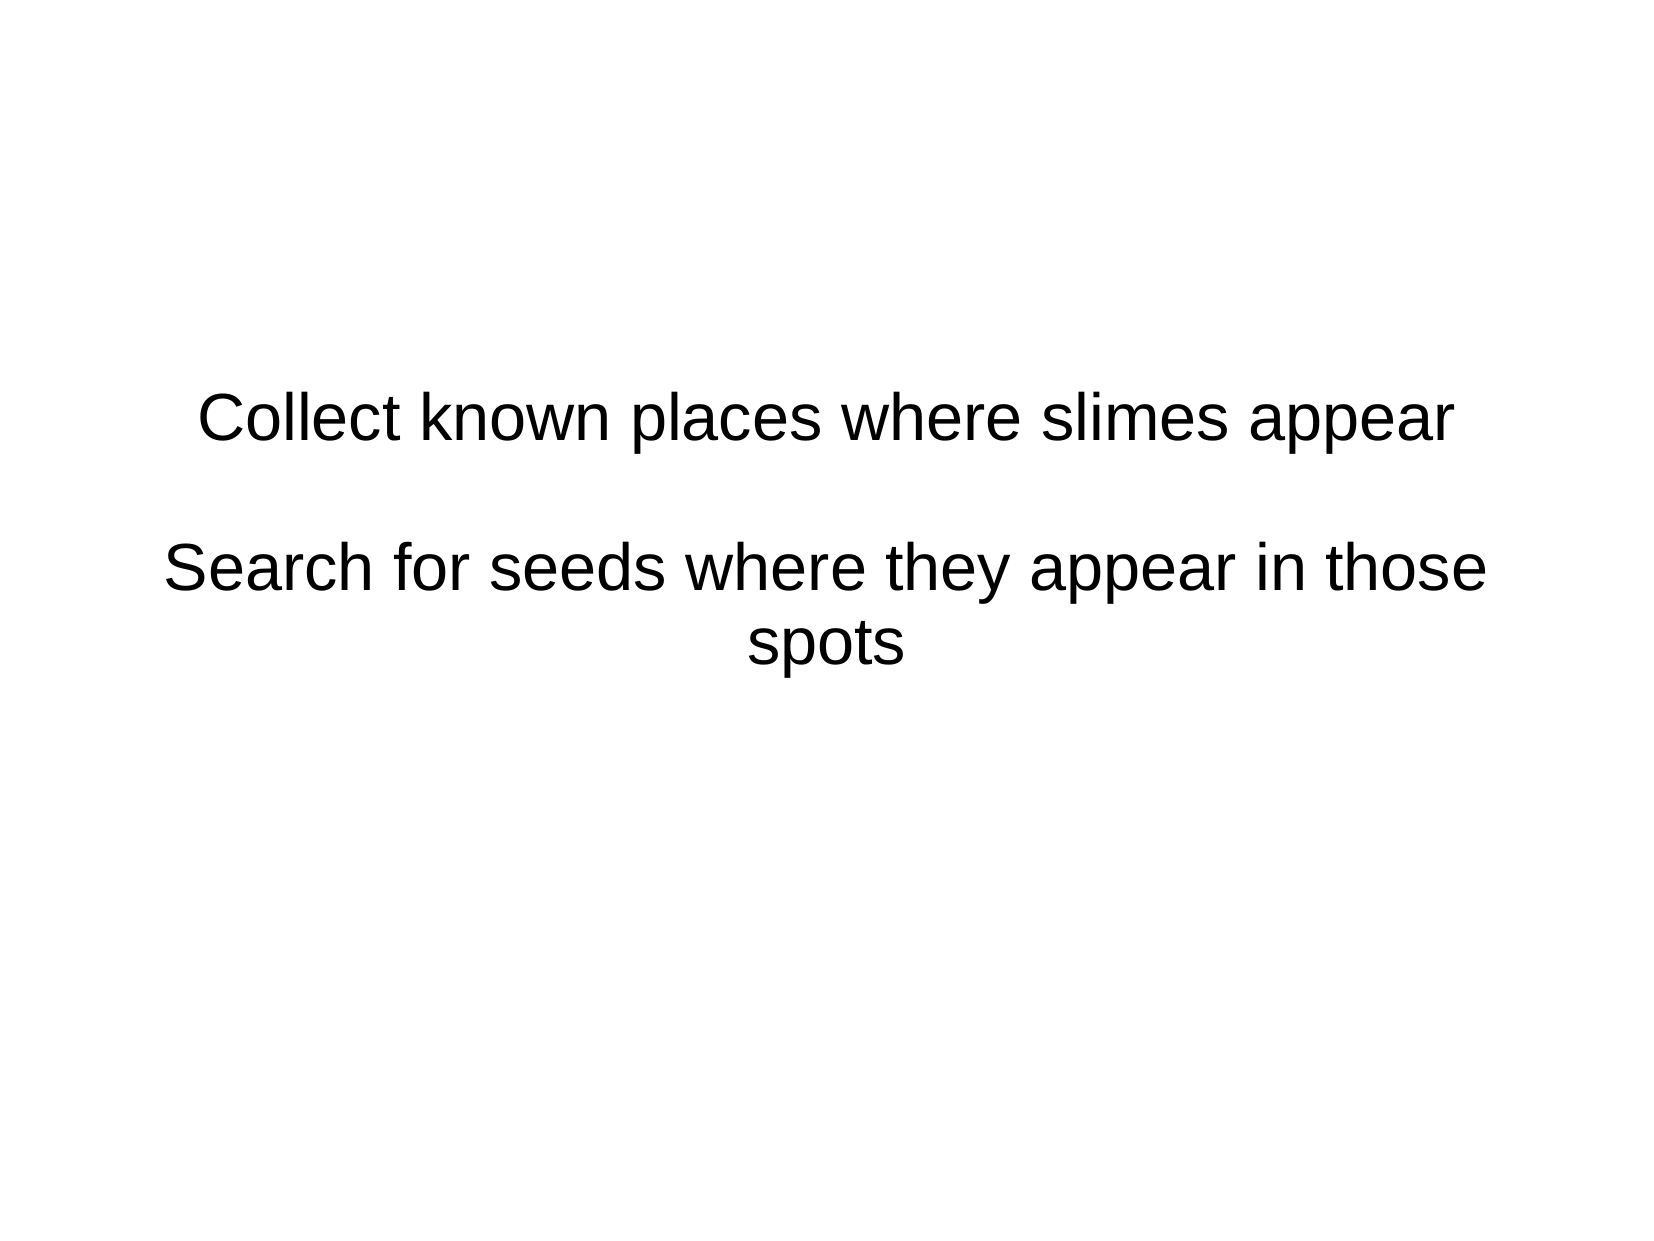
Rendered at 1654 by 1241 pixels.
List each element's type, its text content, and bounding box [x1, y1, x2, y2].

subtitle Collect known places where slimes appear Search for seeds where they appear in those spots [82, 49, 1571, 1010]
